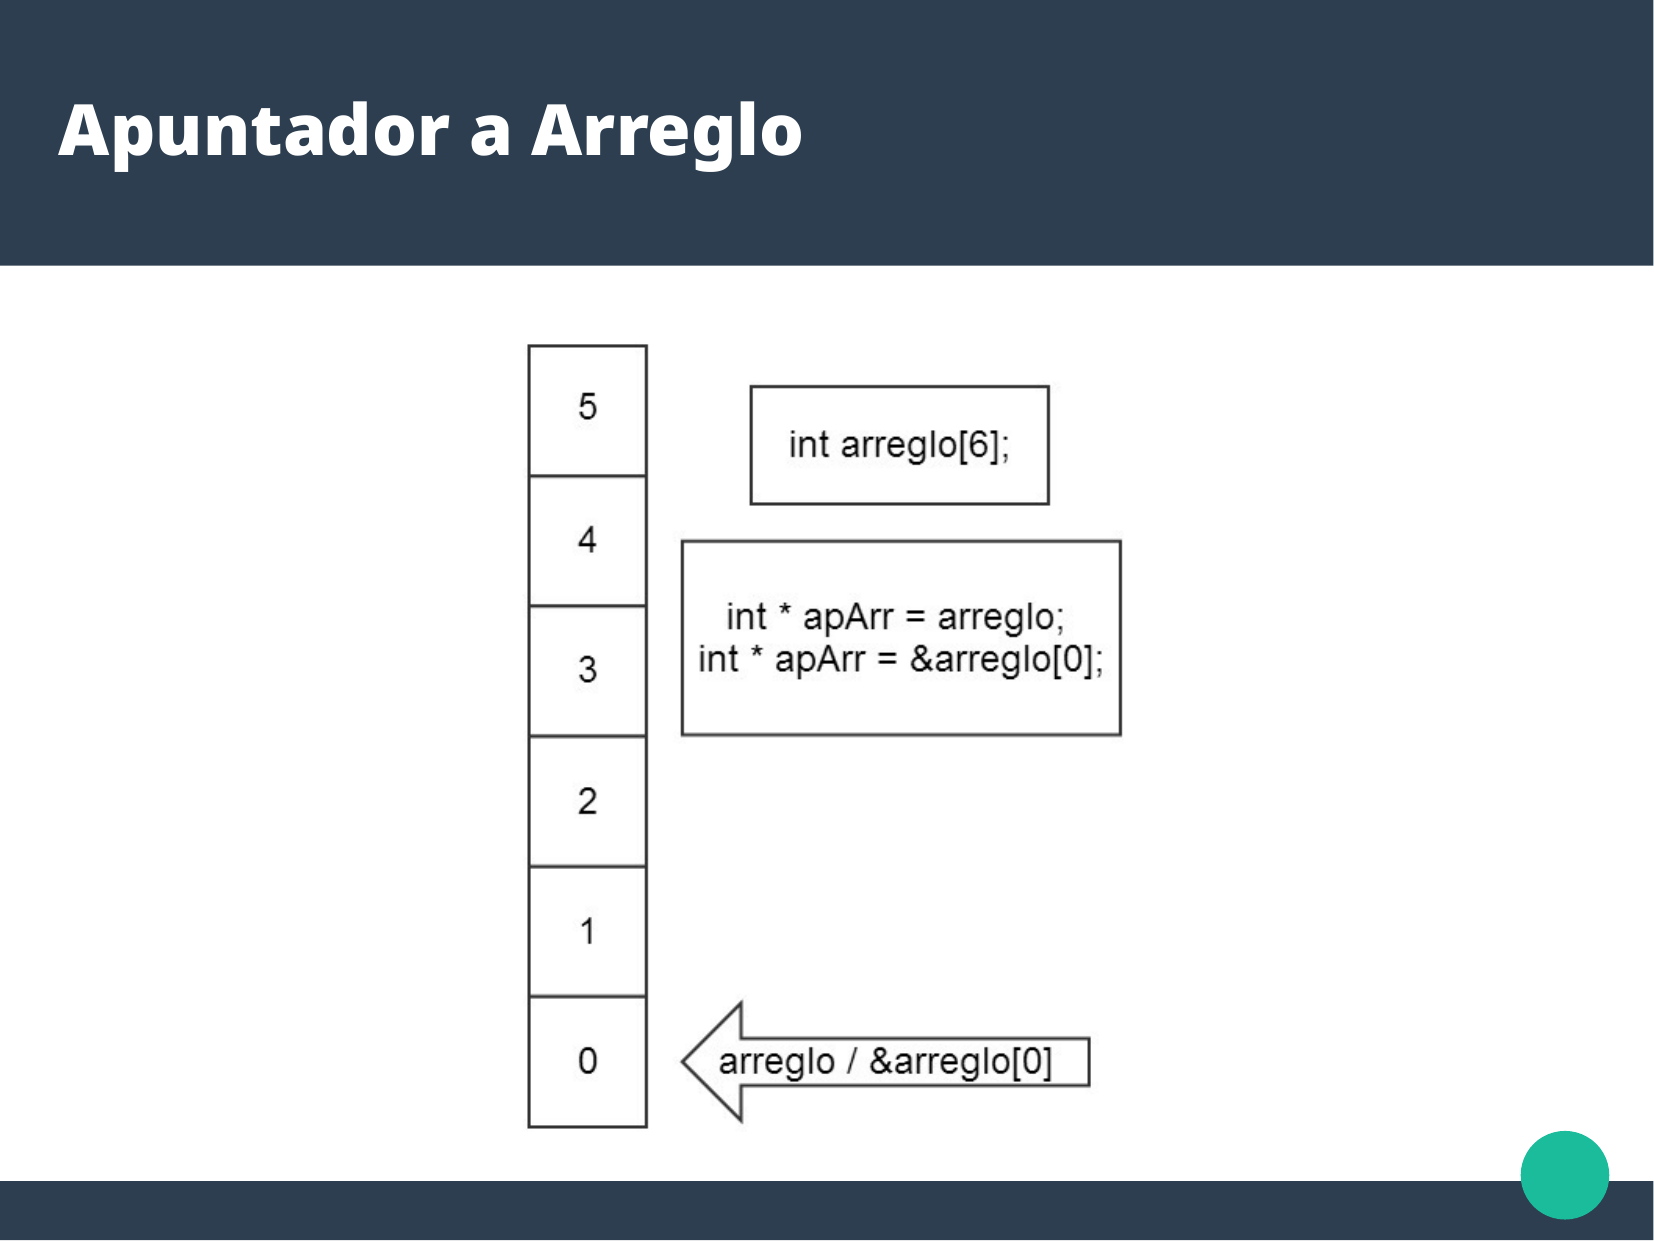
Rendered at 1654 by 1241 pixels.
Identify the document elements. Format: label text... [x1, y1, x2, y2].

title Apuntador a Arreglo [59, 49, 1595, 207]
picture [448, 318, 1152, 1157]
